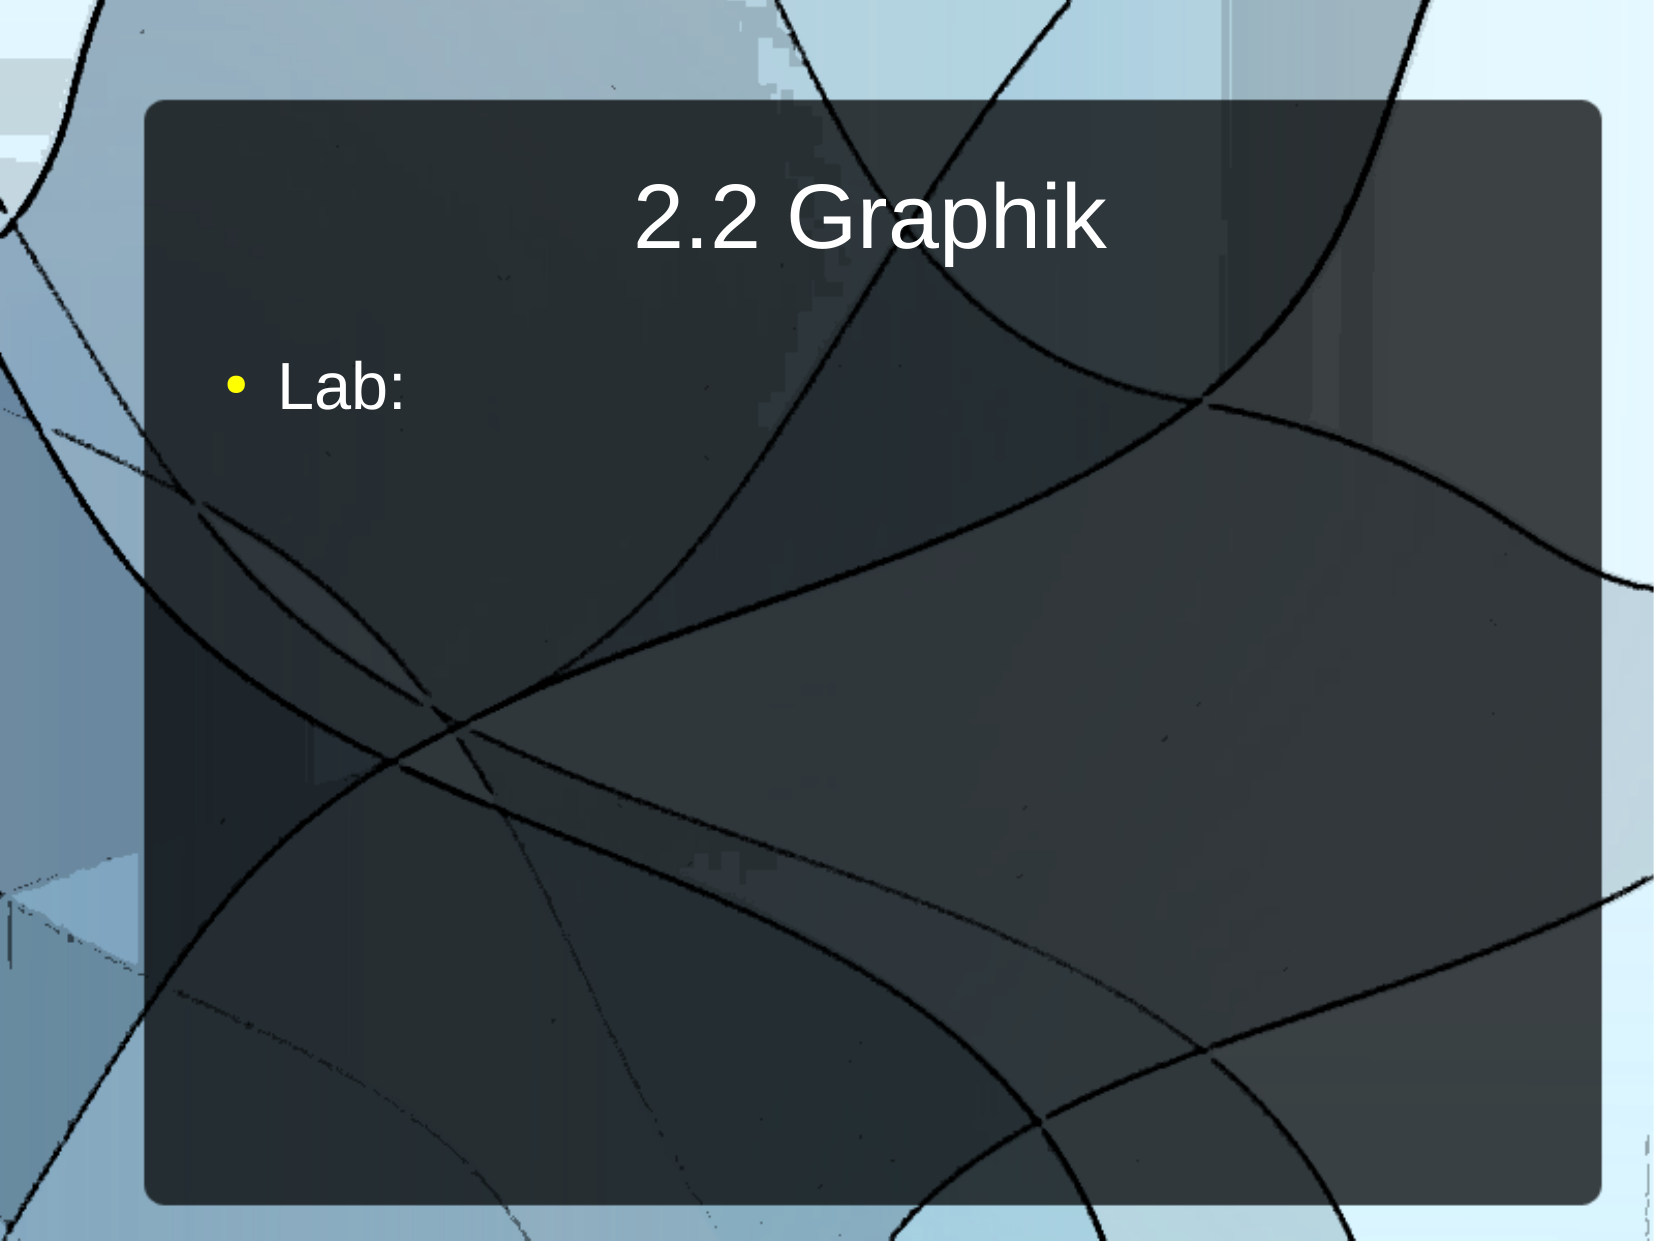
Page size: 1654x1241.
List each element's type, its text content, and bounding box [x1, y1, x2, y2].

list Lab: [206, 349, 1571, 1241]
title 2.2 Graphik [159, 108, 1583, 325]
picture [0, 0, 1654, 1241]
